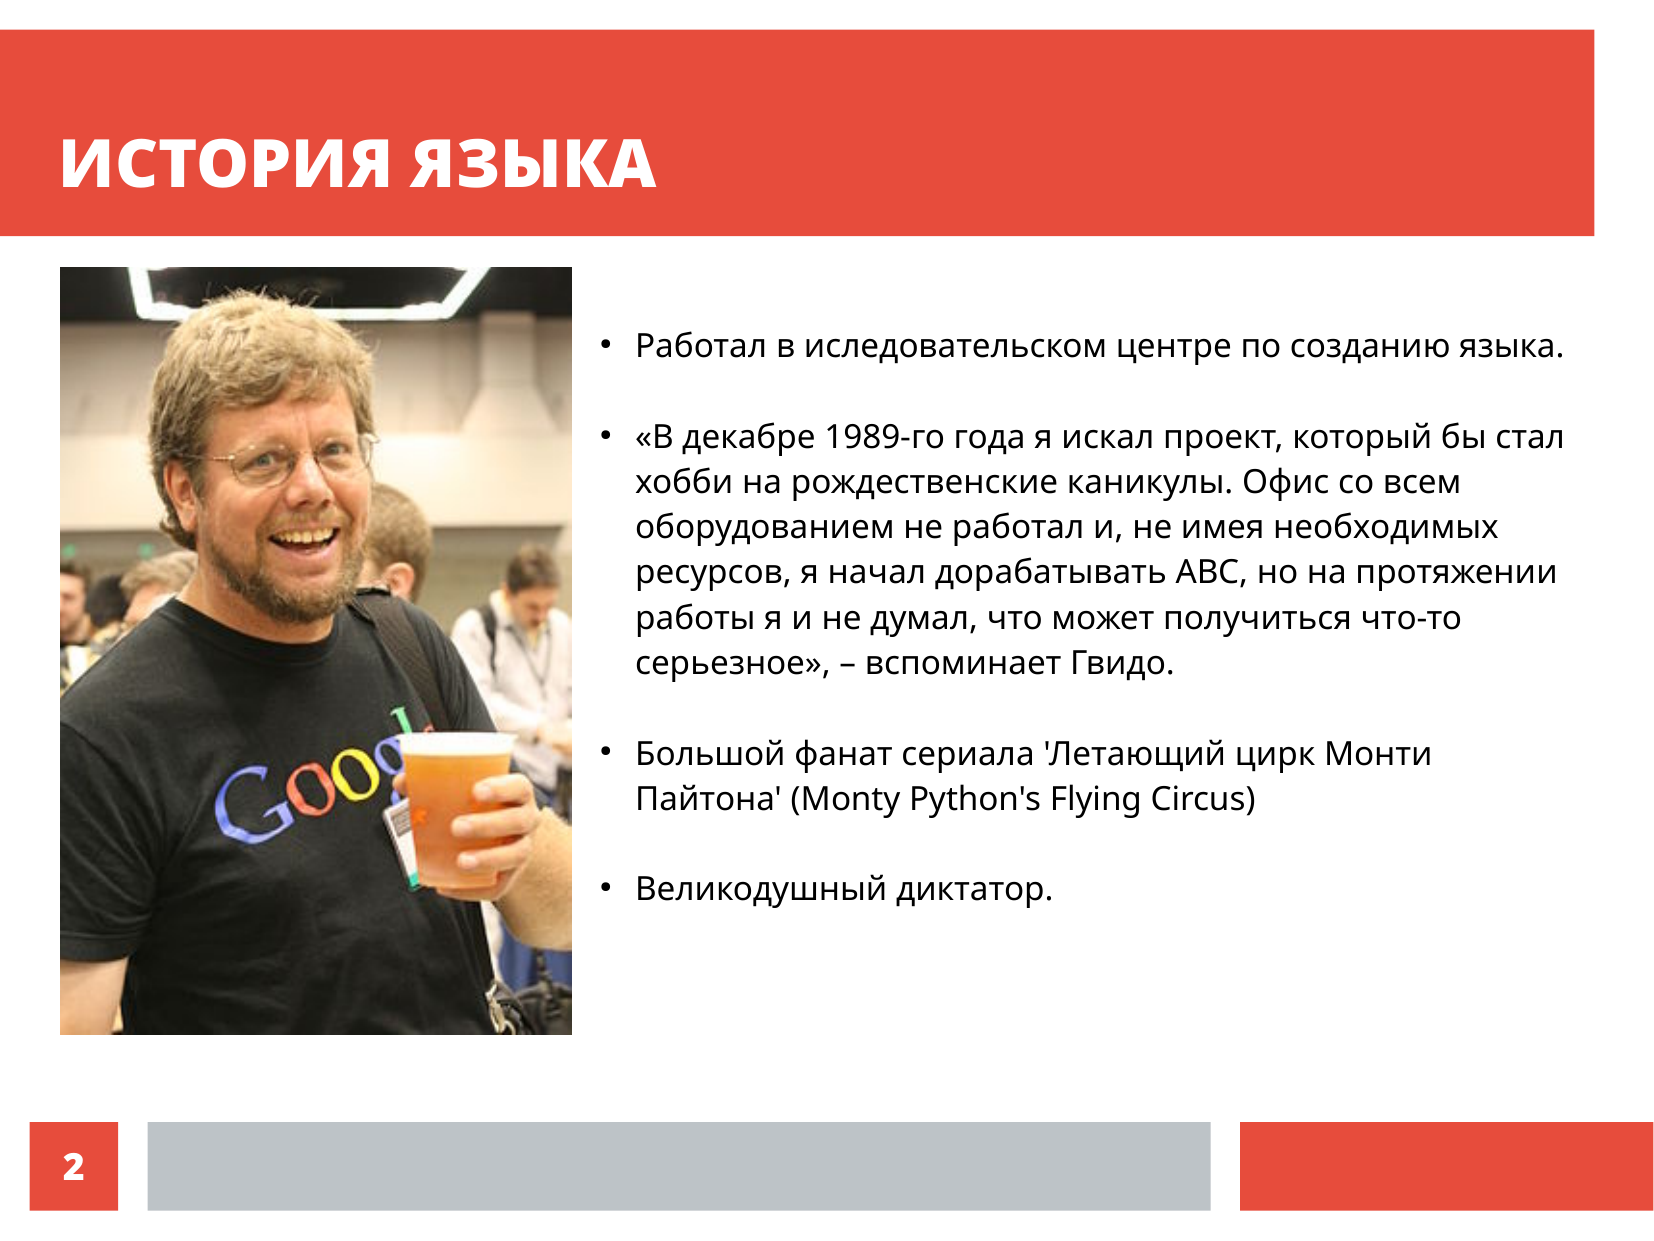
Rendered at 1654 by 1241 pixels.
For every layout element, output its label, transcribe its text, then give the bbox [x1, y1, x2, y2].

text_box Работал в иследовательском центре по созданию языка. «В декабре 1989-го года я искал проект, который бы стал хобби на рождественские каникулы. Офис со всем оборудованием не работал и, не имея необходимых ресурсов, я начал дорабатывать ABC, но на протяжении работы я и не думал, что может получиться что-то серьезное», – вспоминает Гвидо. Большой фанат сериала 'Летающий цирк Монти Пайтона' (Monty Python's Flying Circus) Великодушный диктатор. [585, 315, 1591, 908]
title ИСТОРИЯ ЯЗЫКА [59, 59, 1595, 207]
picture [60, 267, 572, 1036]
